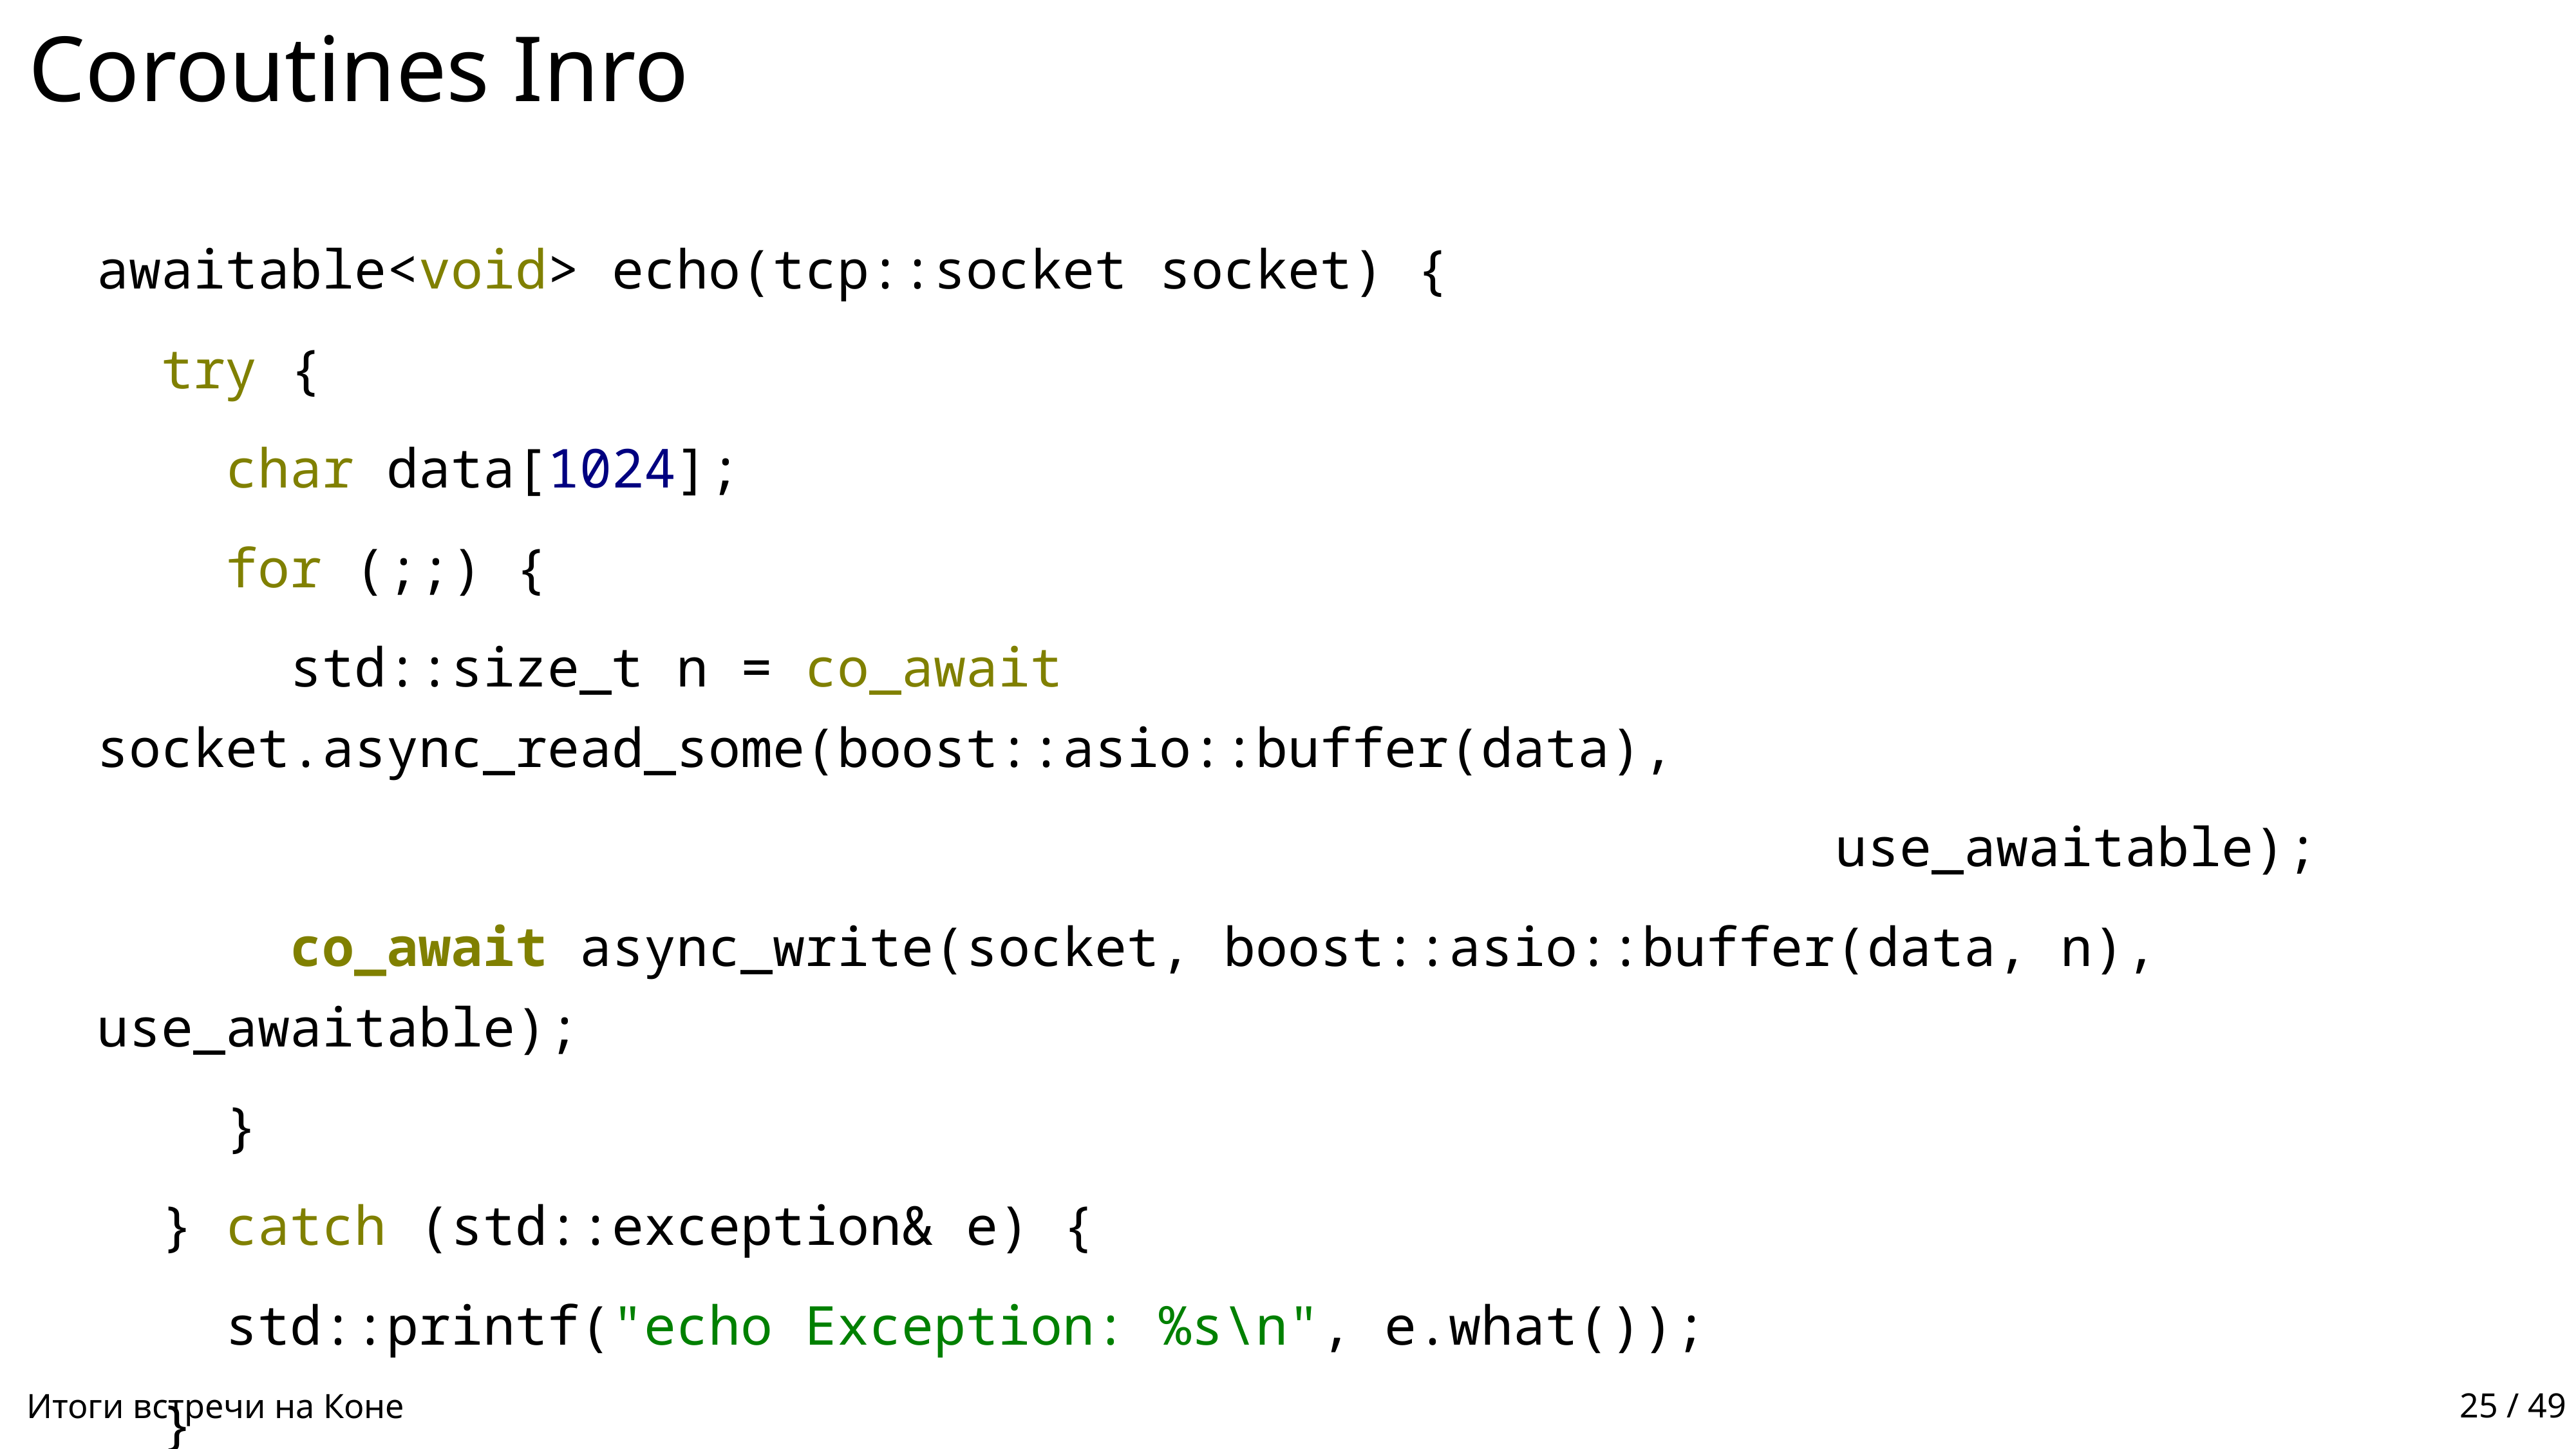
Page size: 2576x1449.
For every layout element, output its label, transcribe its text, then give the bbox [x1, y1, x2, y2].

list <number> / 49 [1479, 1376, 2576, 1431]
list Итоги встречи на Коне [17, 1376, 1114, 1431]
title Coroutines Inro [19, 19, 2550, 155]
list awaitable<void> echo(tcp::socket socket) { try { char data[1024]; for (;;) { std::size_t n = co_await socket.async_read_some(boost::asio::buffer(data), use_awaitable); co_await async_write(socket, boost::asio::buffer(data, n), use_awaitable); } } catch (std::exception& e) { std::printf("echo Exception: %s\n", e.what()); } } [87, 214, 2550, 1382]
